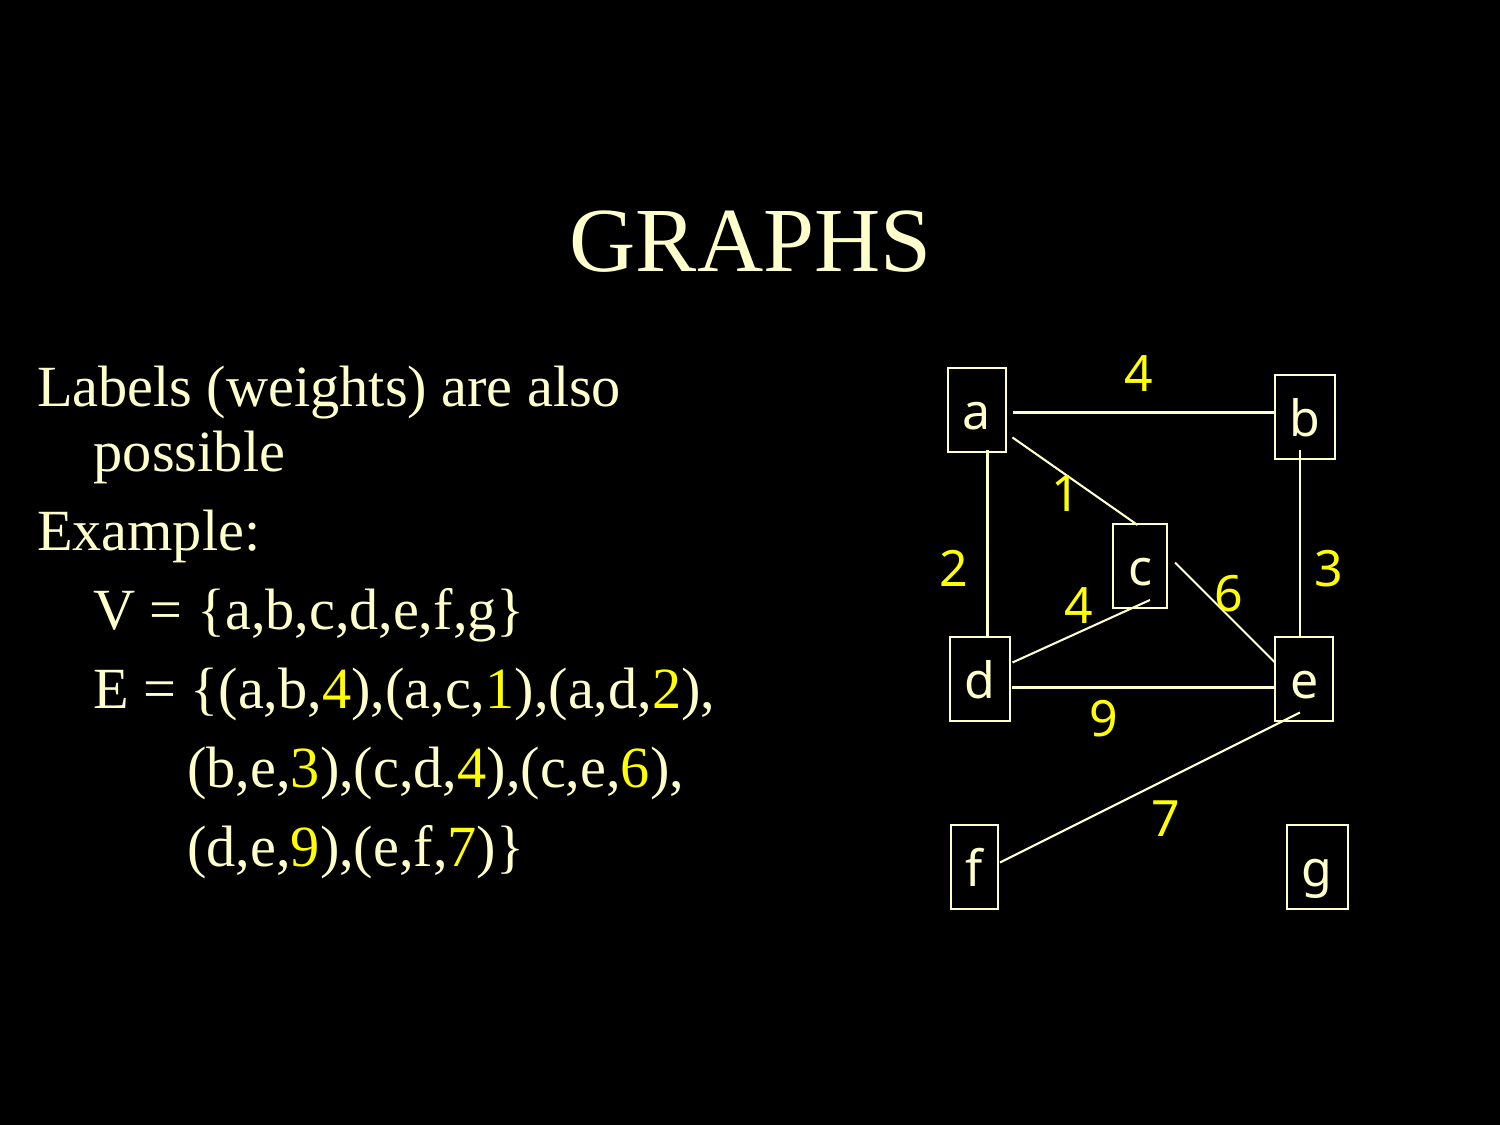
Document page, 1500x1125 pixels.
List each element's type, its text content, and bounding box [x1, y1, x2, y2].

text_box b [1274, 374, 1336, 459]
text_box f [950, 824, 998, 909]
text_box g [1287, 824, 1348, 909]
text_box 3 [1299, 524, 1358, 609]
text_box 4 [1109, 330, 1168, 415]
text_box 4 [1049, 562, 1108, 647]
text_box 9 [1074, 674, 1133, 759]
text_box 1 [1037, 449, 1096, 534]
list Labels (weights) are also possible Example: V = {a,b,c,d,e,f,g} E = {(a,b,4),(a,c,1),(a,d,2), (b,e,3),(c,d,4),(c,e,6), (d,e,9),(e,f,7)} [22, 347, 740, 1101]
text_box d [949, 637, 1011, 722]
text_box 6 [1199, 549, 1258, 634]
text_box a [947, 367, 1006, 452]
title GRAPHS [22, 145, 1480, 336]
text_box 2 [924, 524, 983, 609]
text_box c [1113, 523, 1168, 608]
text_box e [1275, 637, 1334, 722]
text_box 7 [1137, 774, 1196, 859]
